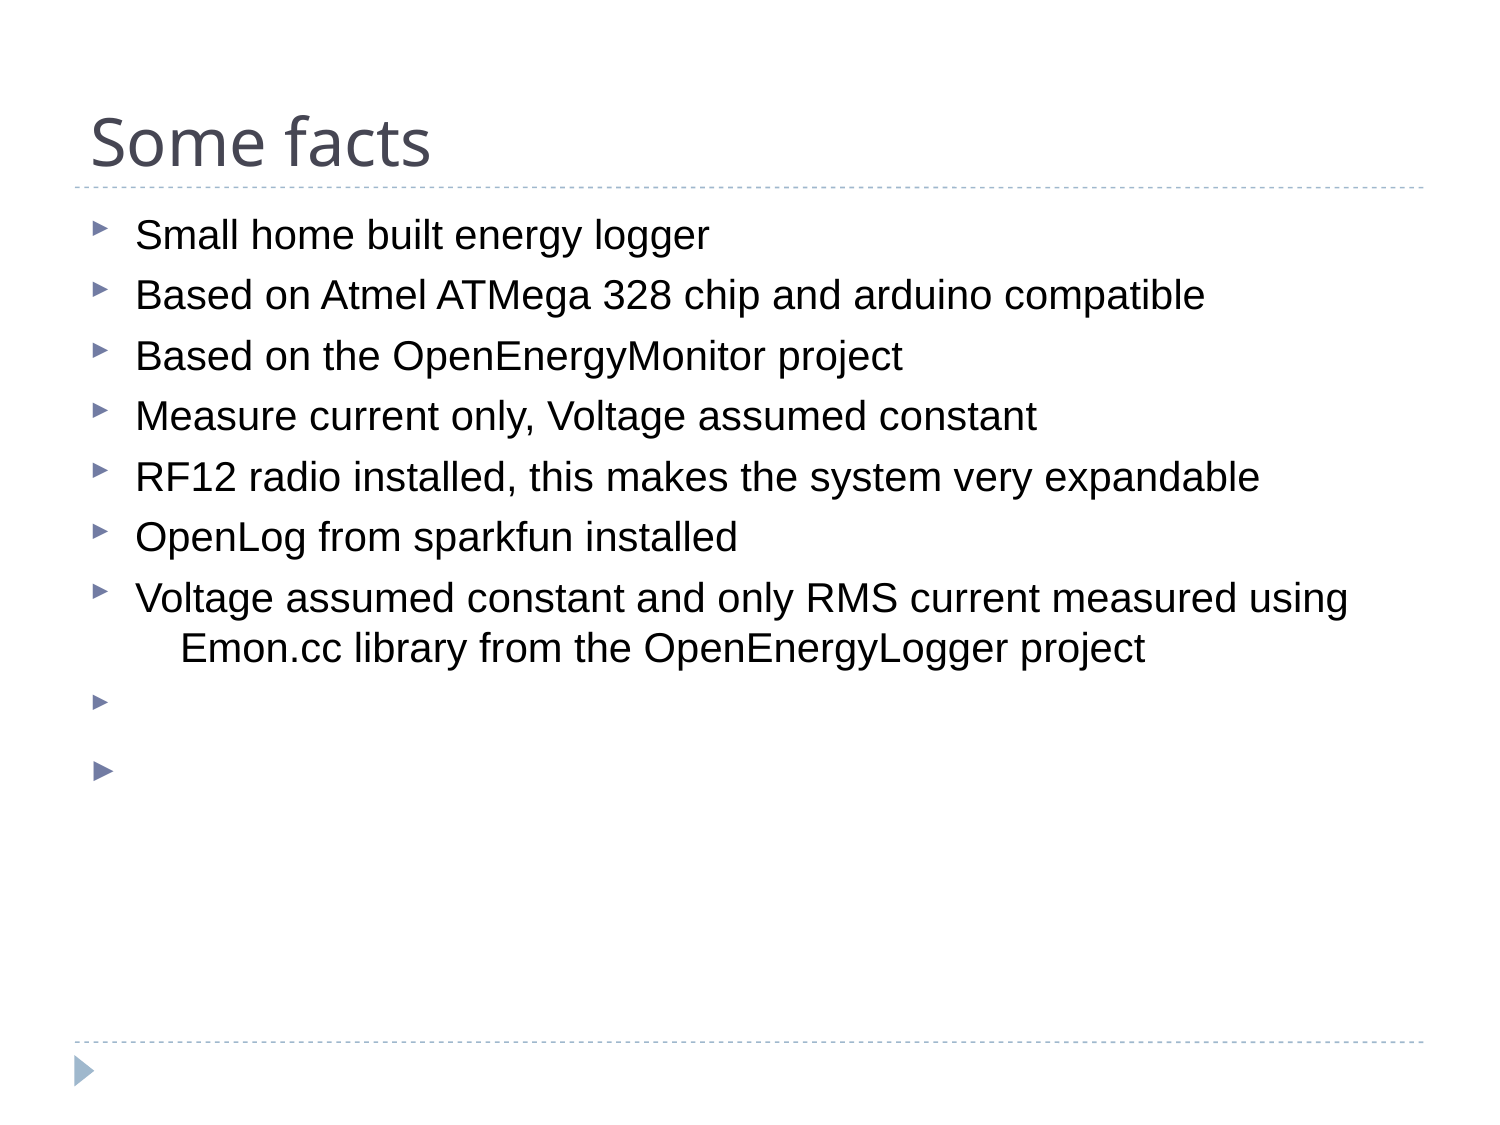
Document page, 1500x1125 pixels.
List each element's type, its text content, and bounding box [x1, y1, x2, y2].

list Small home built energy logger Based on Atmel ATMega 328 chip and arduino compatible Based on the OpenEnergyMonitor project Measure current only, Voltage assumed constant RF12 radio installed, this makes the system very expandable OpenLog from sparkfun installed Voltage assumed constant and only RMS current measured using Emon.cc library from the OpenEnergyLogger project [75, 200, 1426, 1011]
title Some facts [75, 24, 1426, 188]
